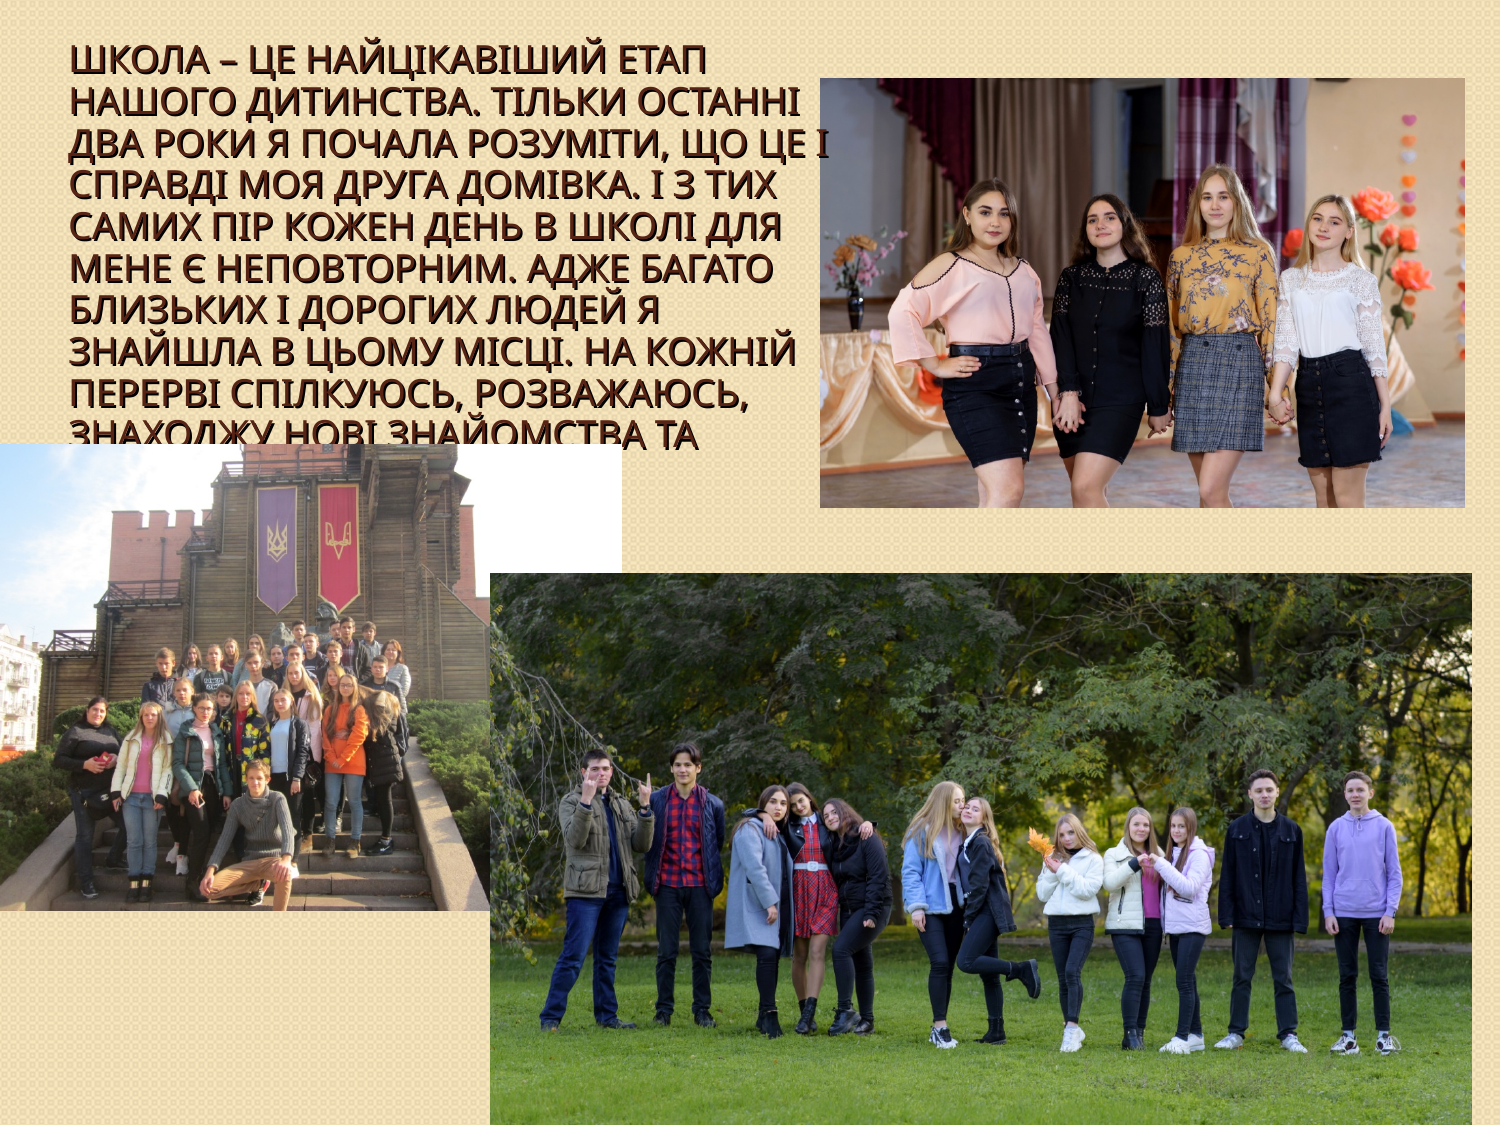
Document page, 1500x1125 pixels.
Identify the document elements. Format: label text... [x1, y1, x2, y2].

title Школа – це найцікавіший етап нашого дитинства. Тільки останні два роки я почала розуміти, що це і справді моя друга домівка. І з тих самих пір кожен день в школі для мене є неповторним. Адже багато близьких і дорогих людей я знайшла в цьому місці. На кожній перерві спілкуюсь, розважаюсь, знаходжу нові знайомства та нових друзів [53, 30, 845, 457]
picture [820, 78, 1465, 508]
picture [0, 444, 1472, 1125]
